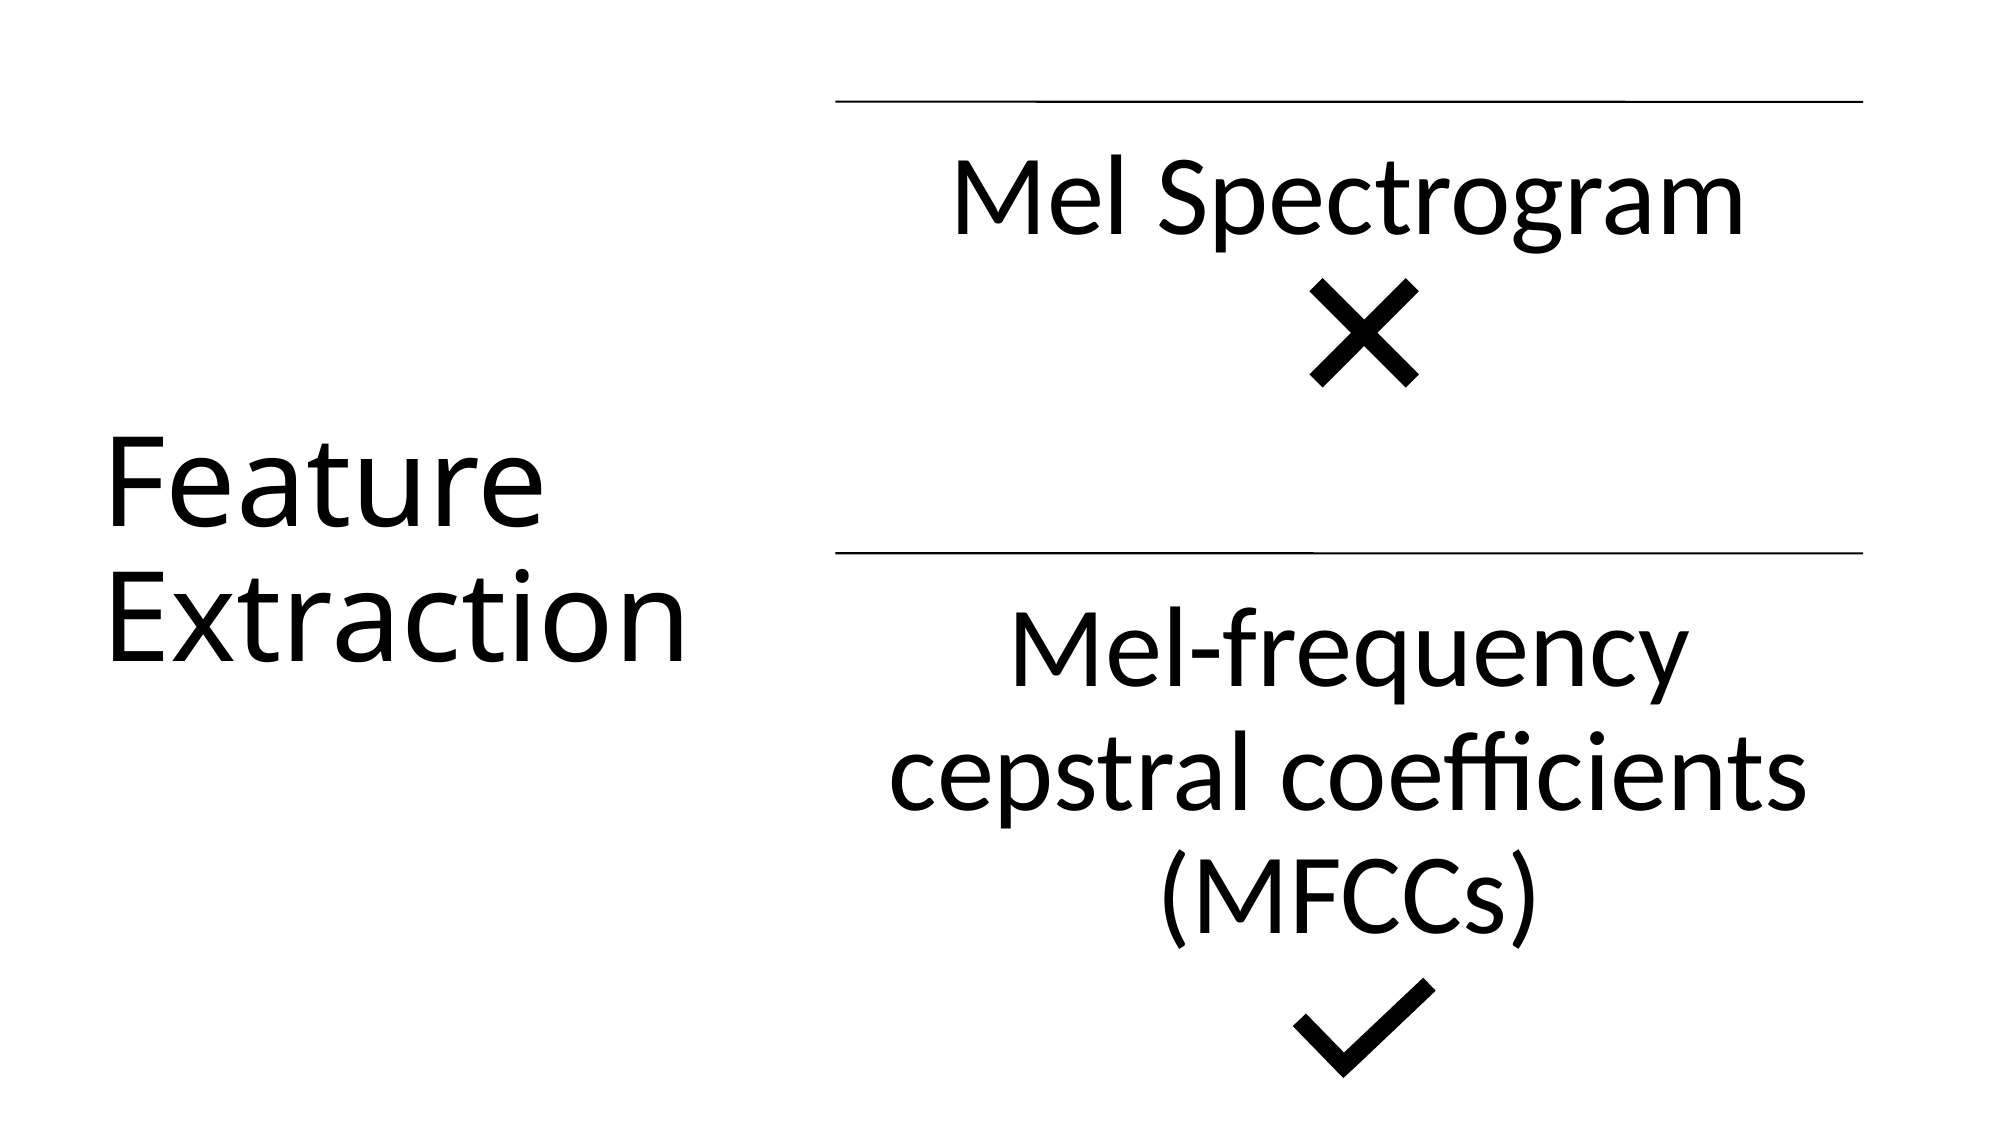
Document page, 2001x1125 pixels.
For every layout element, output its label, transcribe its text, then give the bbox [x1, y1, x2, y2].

text_box Mel Spectrogram [835, 101, 1864, 552]
picture [1289, 952, 1440, 1103]
title Feature Extraction [86, 101, 711, 1005]
picture [1289, 257, 1440, 408]
text_box Mel-frequency cepstral coefficients (MFCCs) [835, 553, 1864, 1005]
